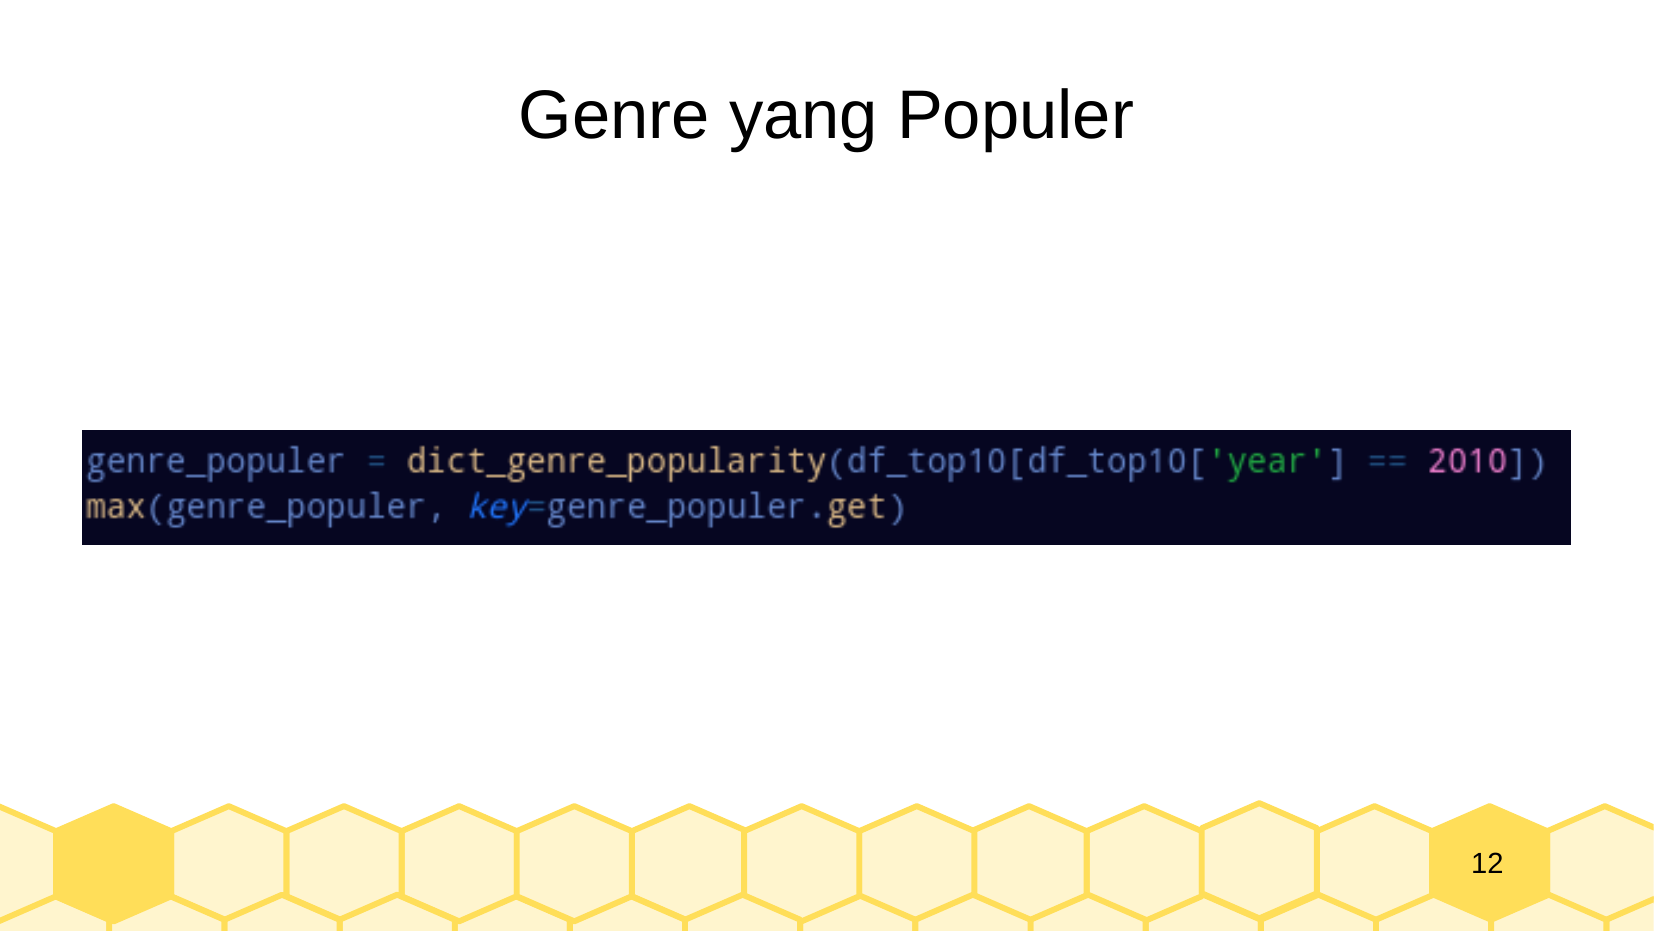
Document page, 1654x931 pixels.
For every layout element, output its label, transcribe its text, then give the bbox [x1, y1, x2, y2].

picture [82, 430, 1571, 545]
title Genre yang Populer [82, 37, 1571, 193]
